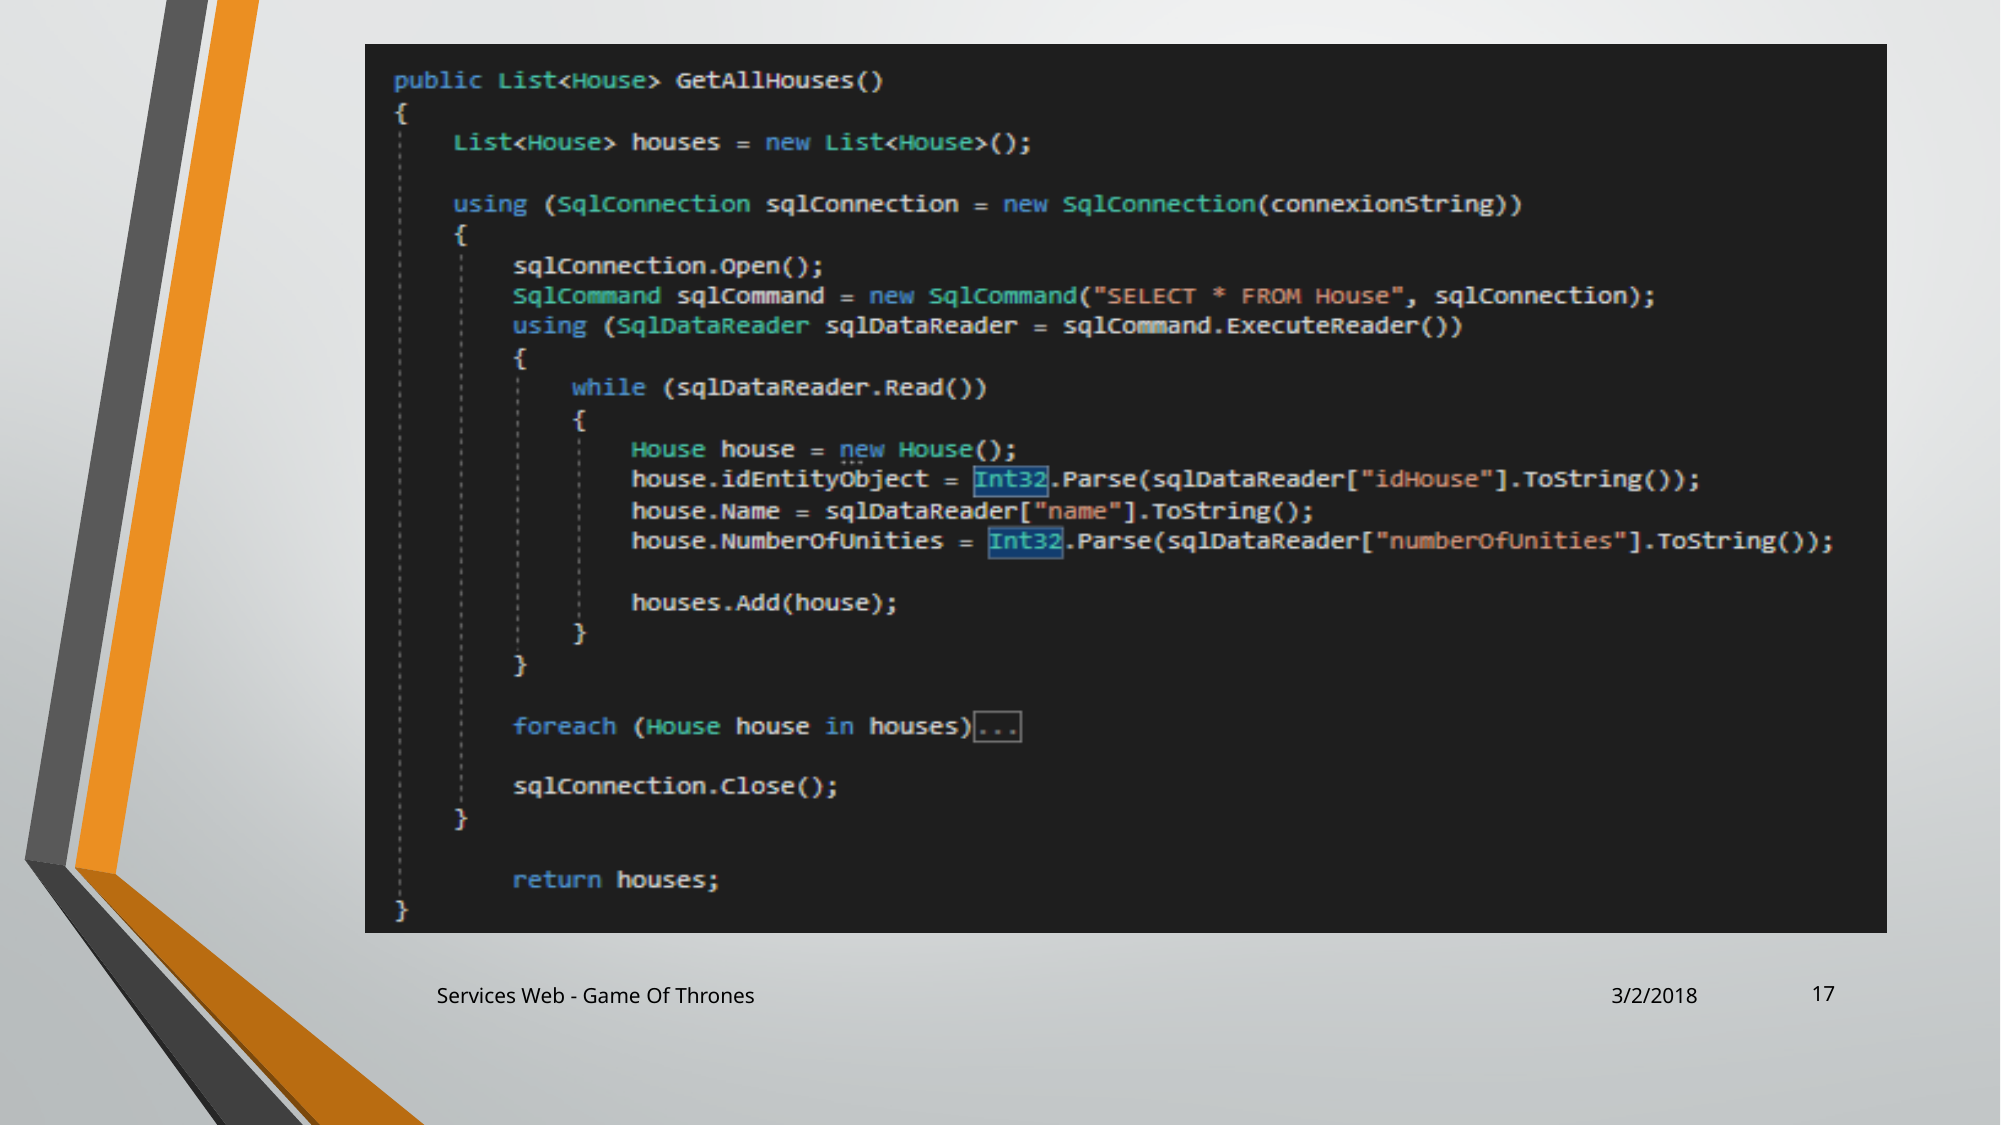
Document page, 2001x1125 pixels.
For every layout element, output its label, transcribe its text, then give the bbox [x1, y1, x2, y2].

text_box 3/2/2018 [1596, 965, 1785, 1025]
text_box ‹#› [1796, 965, 1887, 1025]
picture [365, 44, 1887, 933]
text_box Services Web - Game Of Thrones [421, 965, 1585, 1025]
